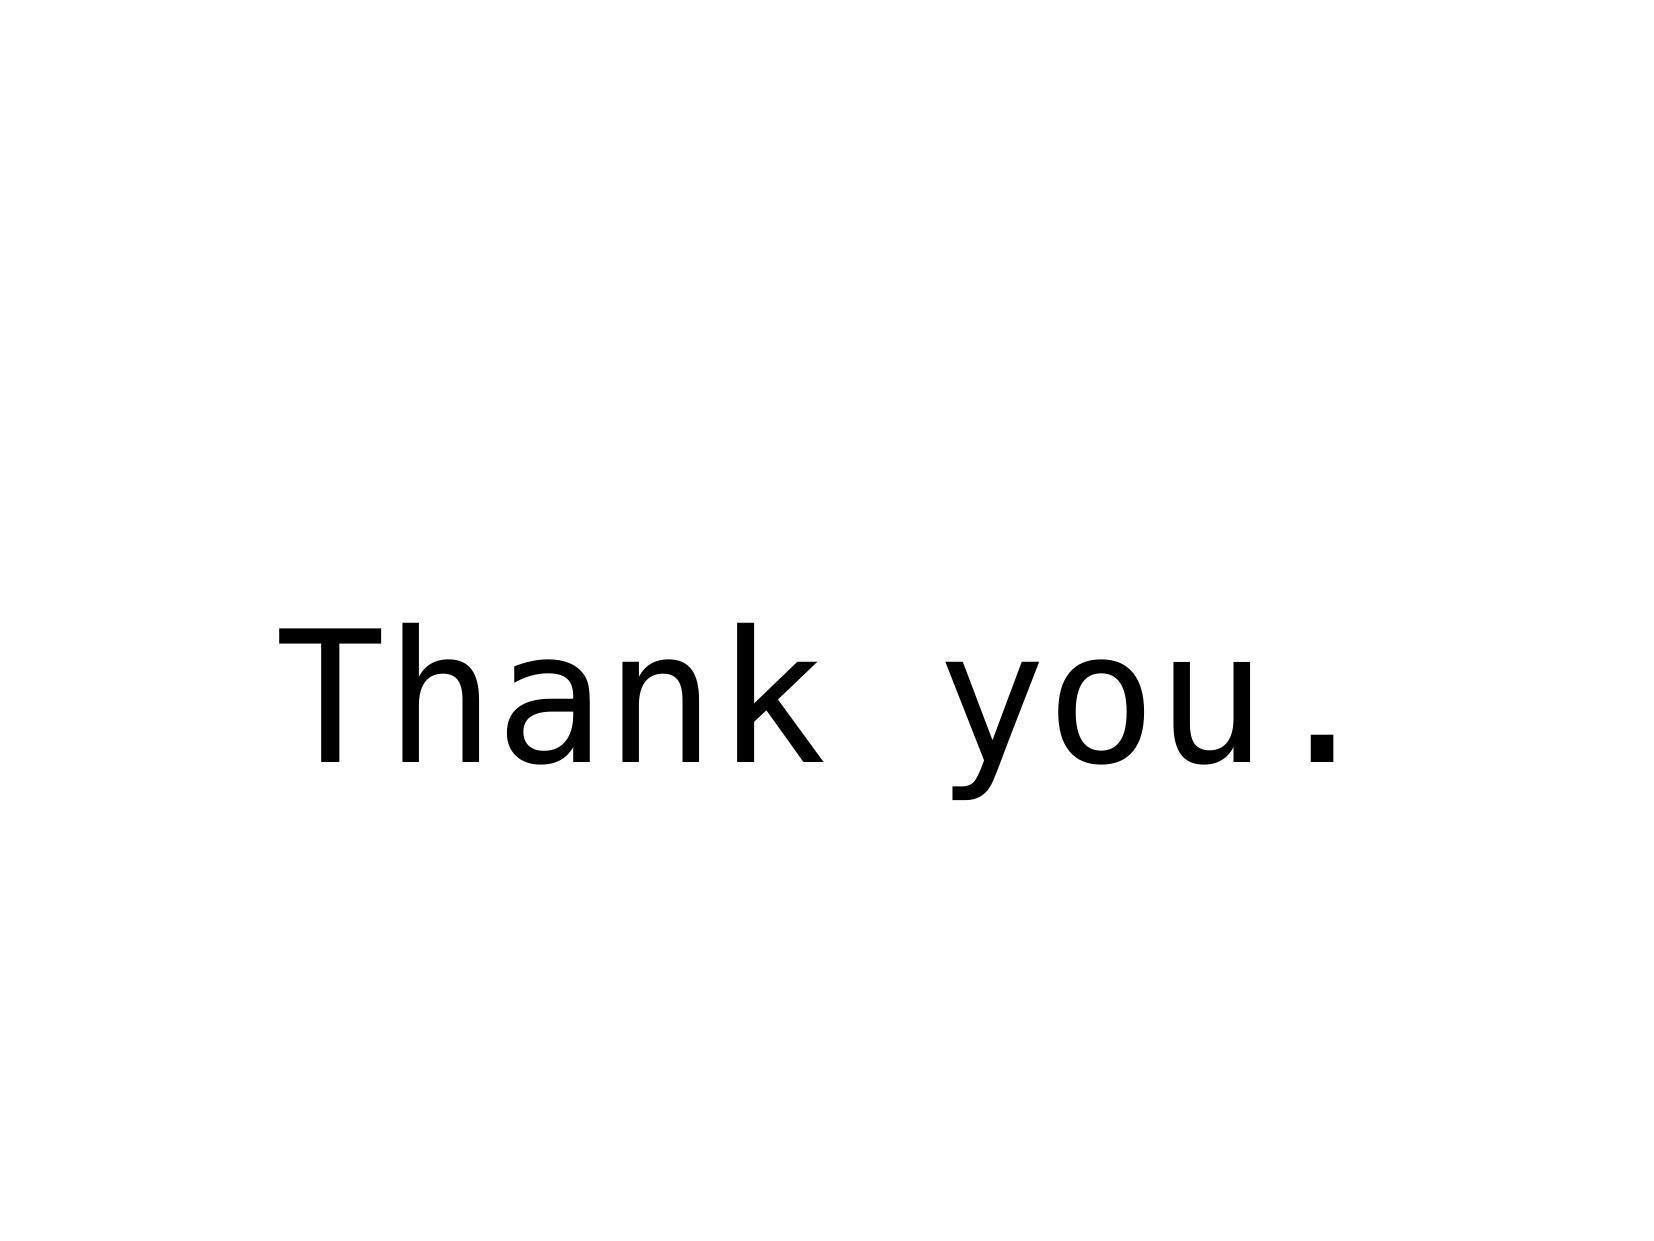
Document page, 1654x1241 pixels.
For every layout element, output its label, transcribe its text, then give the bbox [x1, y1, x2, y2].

subtitle Thank you. [82, 290, 1571, 1109]
